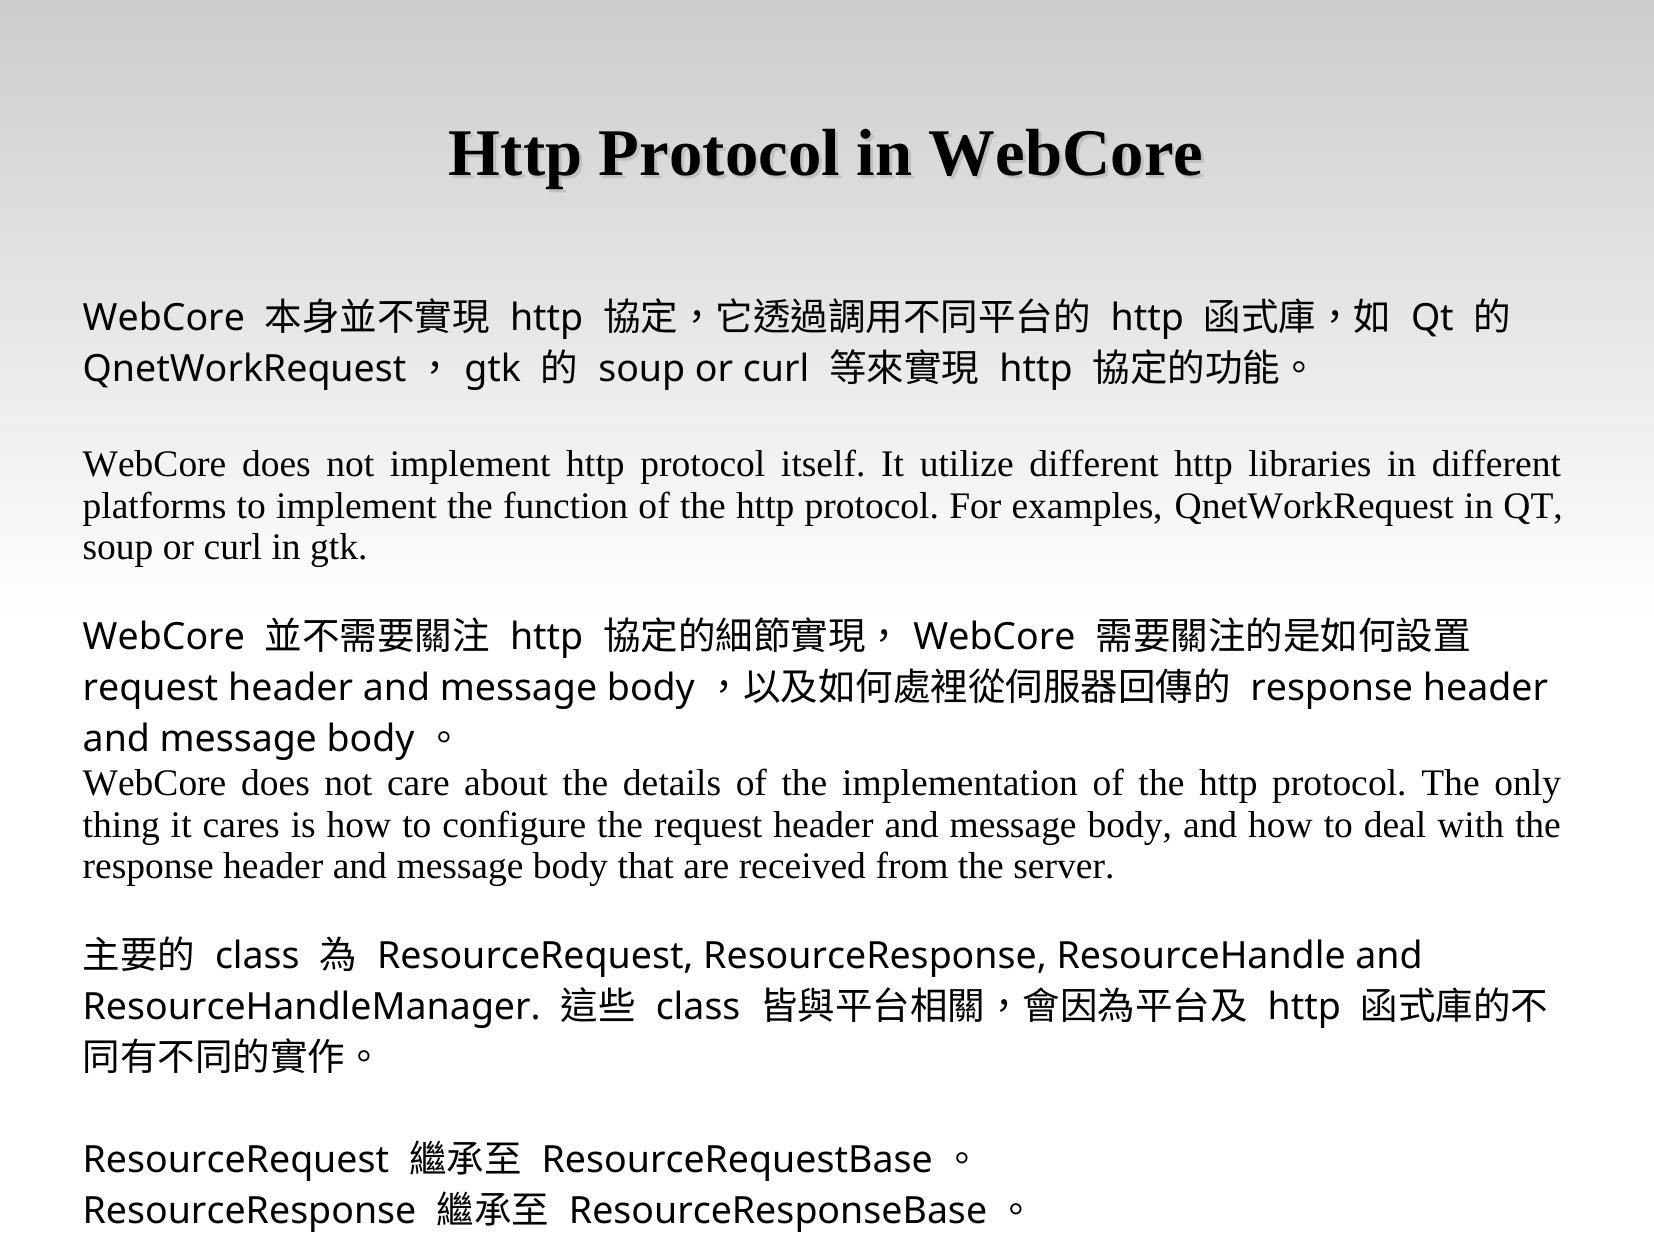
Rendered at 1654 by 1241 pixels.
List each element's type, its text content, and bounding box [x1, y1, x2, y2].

title Http Protocol in WebCore [82, 56, 1571, 250]
subtitle WebCore 本身並不實現 http 協定，它透過調用不同平台的 http 函式庫，如 Qt 的 QnetWorkRequest，gtk 的 soup or curl 等來實現 http 協定的功能。 WebCore does not implement http protocol itself. It utilize different http libraries in different platforms to implement the function of the http protocol. For examples, QnetWorkRequest in QT, soup or curl in gtk. WebCore 並不需要關注 http 協定的細節實現，WebCore 需要關注的是如何設置 request header and message body，以及如何處裡從伺服器回傳的 response header and message body。 WebCore does not care about the details of the implementation of the http protocol. The only thing it cares is how to configure the request header and message body, and how to deal with the response header and message body that are received from the server. 主要的 class 為 ResourceRequest, ResourceResponse, ResourceHandle and ResourceHandleManager. 這些 class 皆與平台相關，會因為平台及 http 函式庫的不同有不同的實作。 ResourceRequest 繼承至 ResourceRequestBase。 ResourceResponse 繼承至 ResourceResponseBase。 ResourceRequestBase and ResourceResponseBase 實作了大部份與平台無關的功能。 開始一個網頁請求或點擊一個鏈結時，都會建構一個 ResourceRequest 物件，並分別調用 FrameLoader 的 load and urlSelected 方法來開始一個載入網頁的工作。根據資源的種類，Subresource 的請求亦會建構 ResourceRequest(ResourceRequestBase 的 TargetType)。 ResourceHandleManager 的 initializeHandle 中，會通過 ResourceHandle 來訪問 ResourceRequest objects，獲得之前設置過的 ResourceRequest 的訊息。 [82, 290, 1571, 1241]
